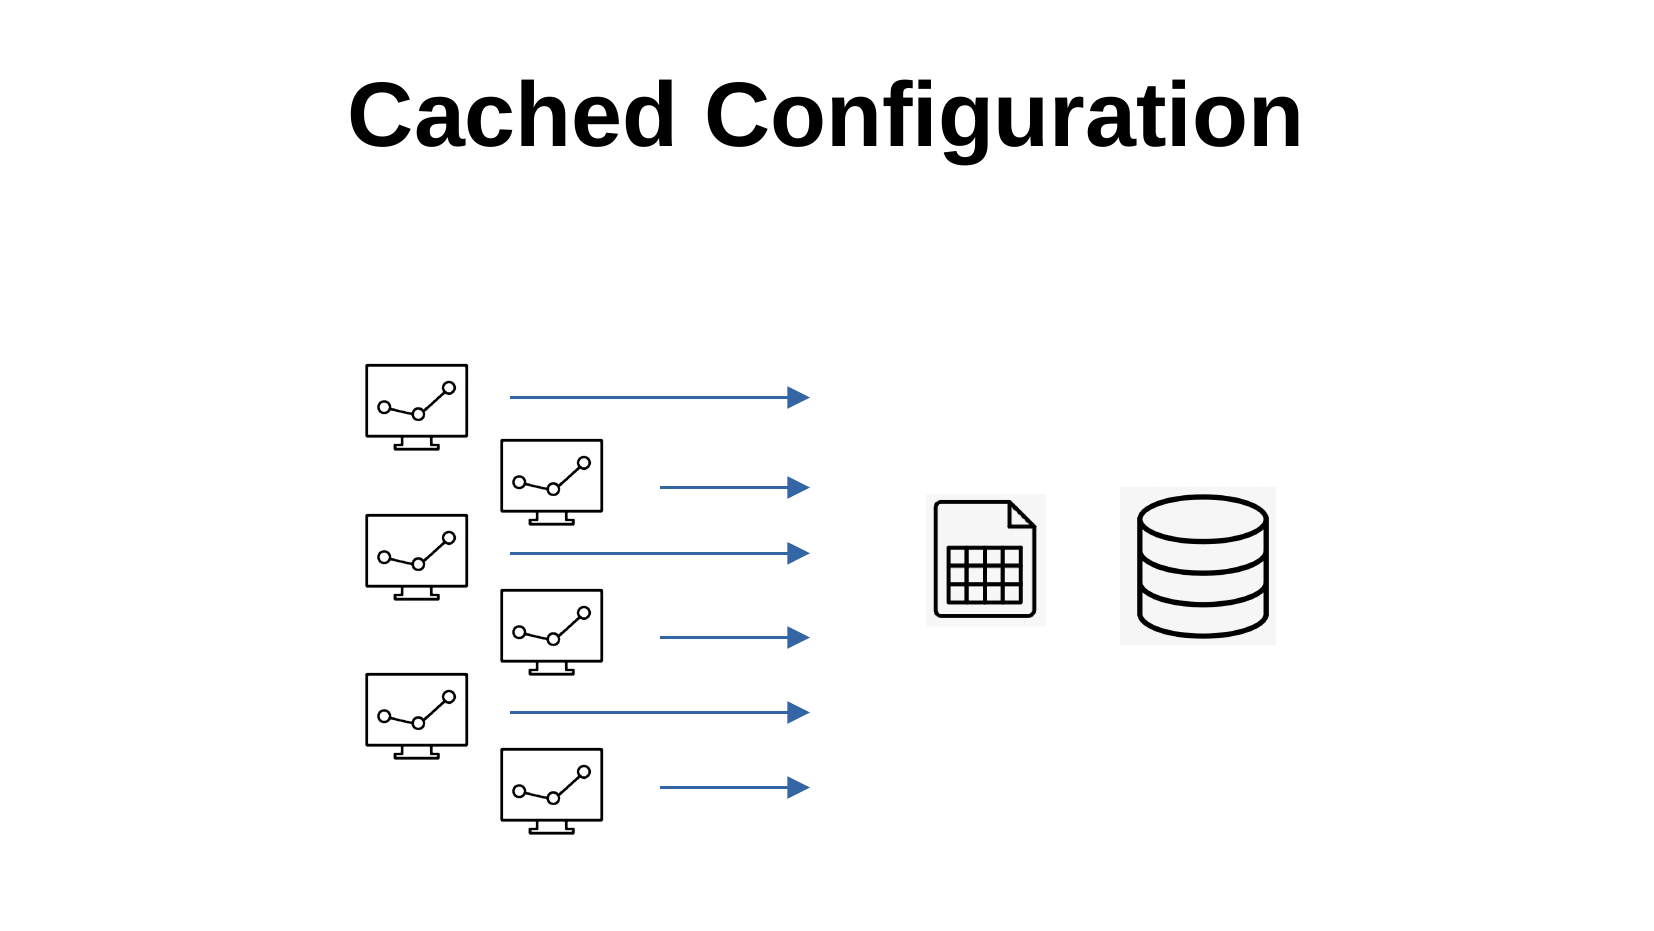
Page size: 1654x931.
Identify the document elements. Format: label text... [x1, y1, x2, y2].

title Cached Configuration [82, 37, 1571, 193]
picture [1120, 487, 1276, 645]
picture [926, 494, 1046, 627]
picture [345, 337, 623, 863]
